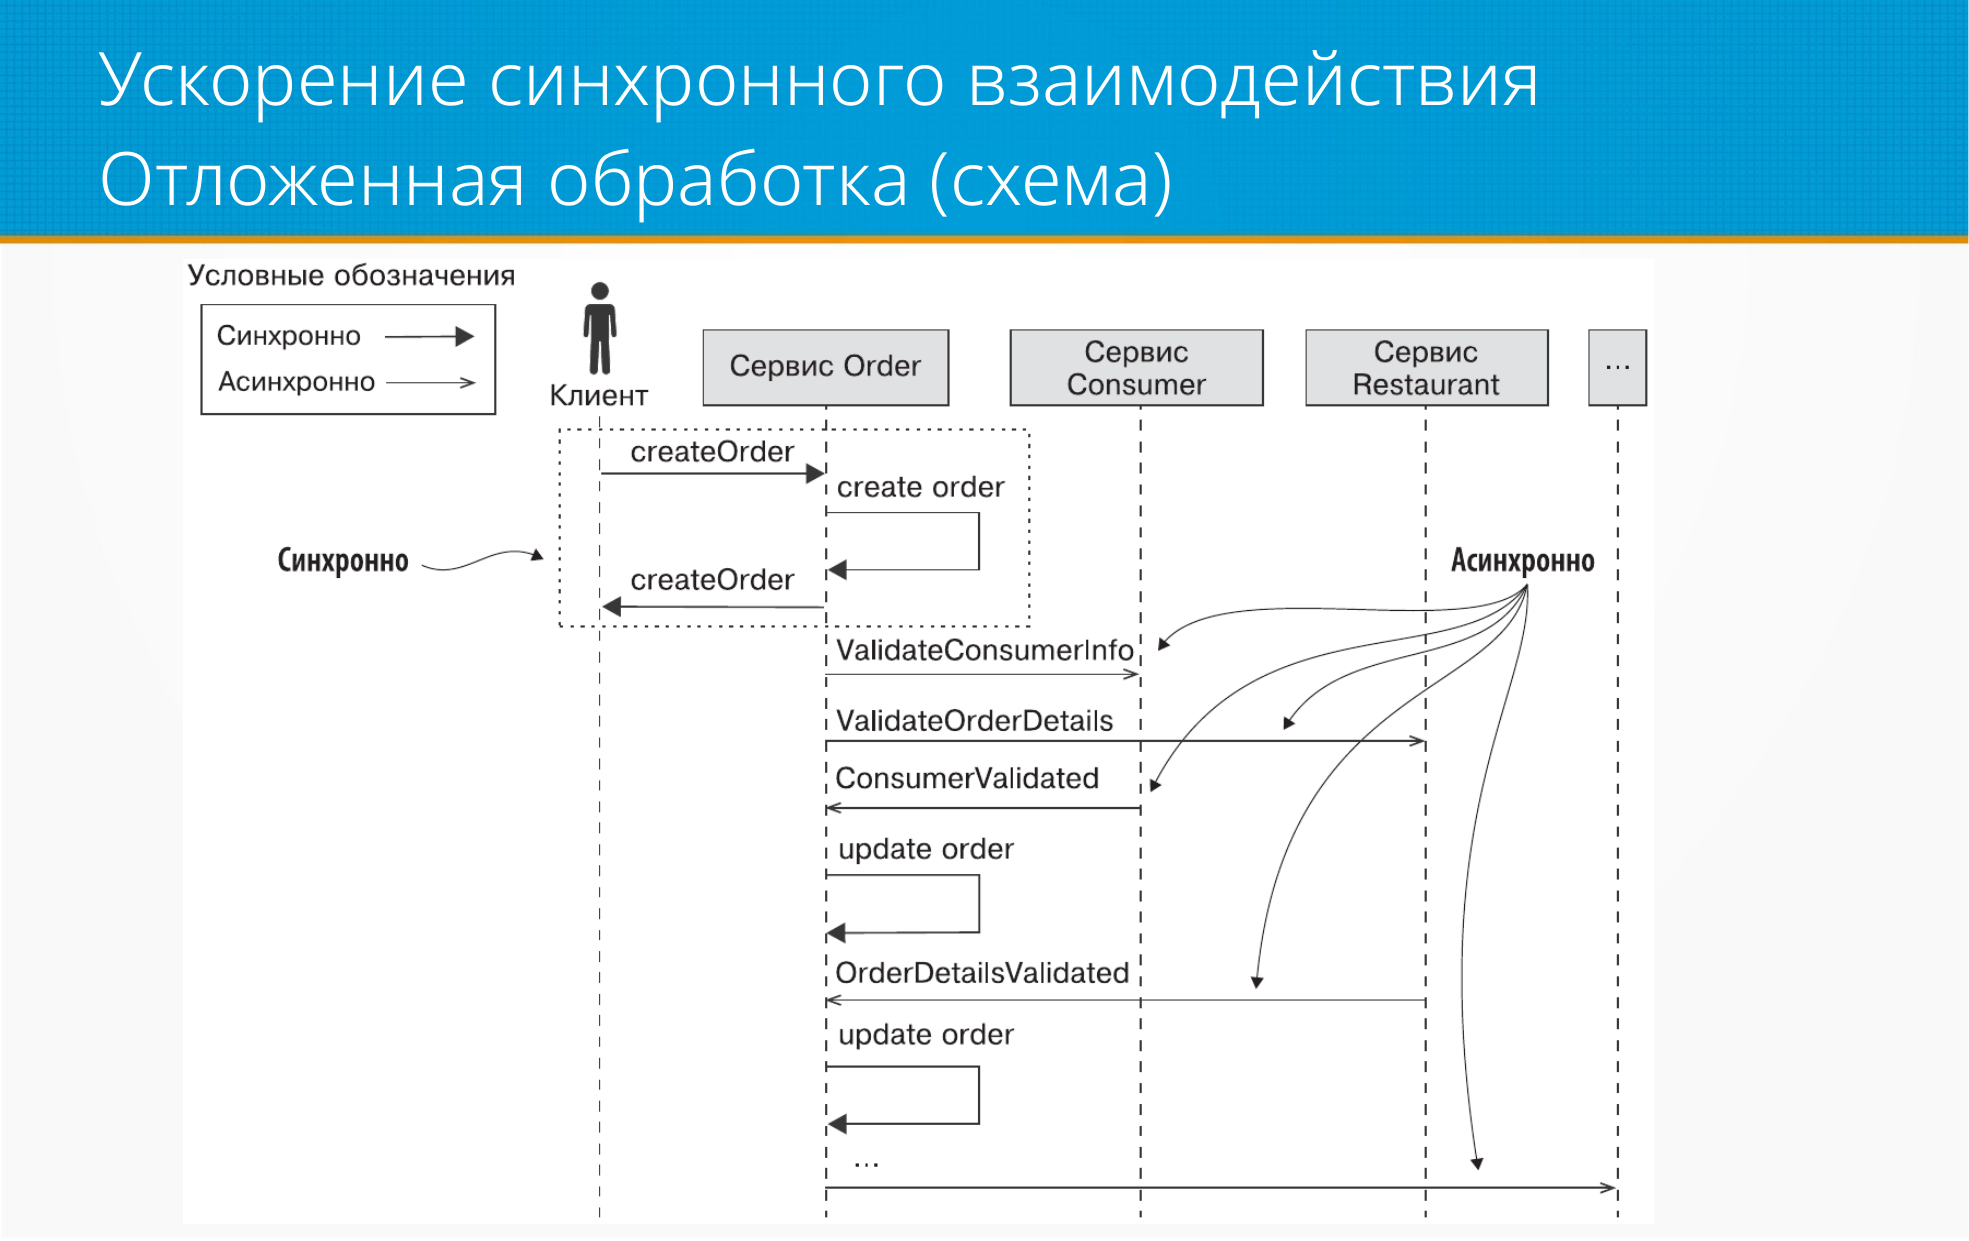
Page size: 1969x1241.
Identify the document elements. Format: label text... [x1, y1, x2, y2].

picture [0, 233, 1969, 1241]
title Ускорение синхронного взаимодействия Отложенная обработка (схема) [98, 19, 1870, 227]
